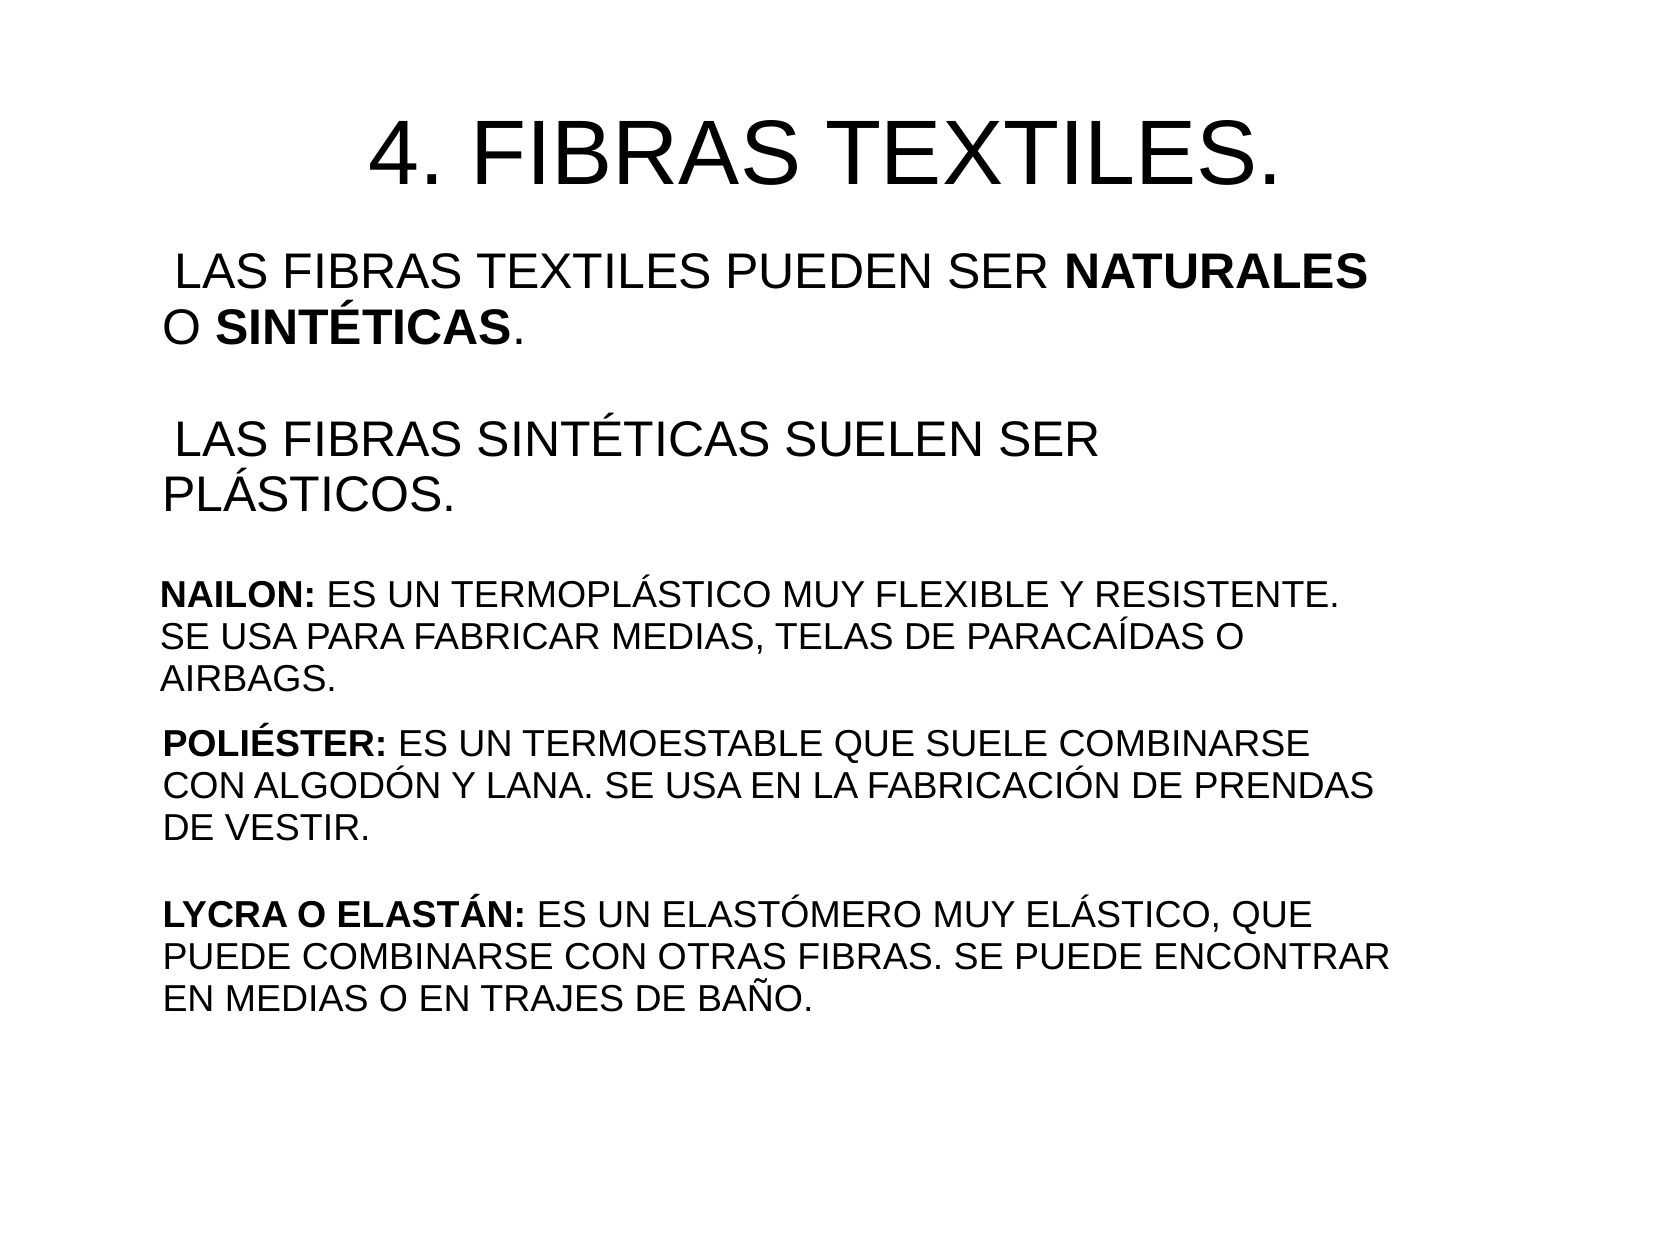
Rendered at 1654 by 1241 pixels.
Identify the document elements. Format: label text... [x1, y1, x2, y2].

text_box LAS FIBRAS TEXTILES PUEDEN SER NATURALES O SINTÉTICAS. LAS FIBRAS SINTÉTICAS SUELEN SER PLÁSTICOS. [147, 236, 1388, 532]
text_box POLIÉSTER: ES UN TERMOESTABLE QUE SUELE COMBINARSE CON ALGODÓN Y LANA. SE USA EN LA FABRICACIÓN DE PRENDAS DE VESTIR. [147, 715, 1418, 857]
title 4. FIBRAS TEXTILES. [82, 49, 1571, 257]
text_box NAILON: ES UN TERMOPLÁSTICO MUY FLEXIBLE Y RESISTENTE. SE USA PARA FABRICAR MEDIAS, TELAS DE PARACAÍDAS O AIRBAGS. [145, 565, 1415, 707]
text_box LYCRA O ELASTÁN: ES UN ELASTÓMERO MUY ELÁSTICO, QUE PUEDE COMBINARSE CON OTRAS FIBRAS. SE PUEDE ENCONTRAR EN MEDIAS O EN TRAJES DE BAÑO. [147, 885, 1418, 1027]
